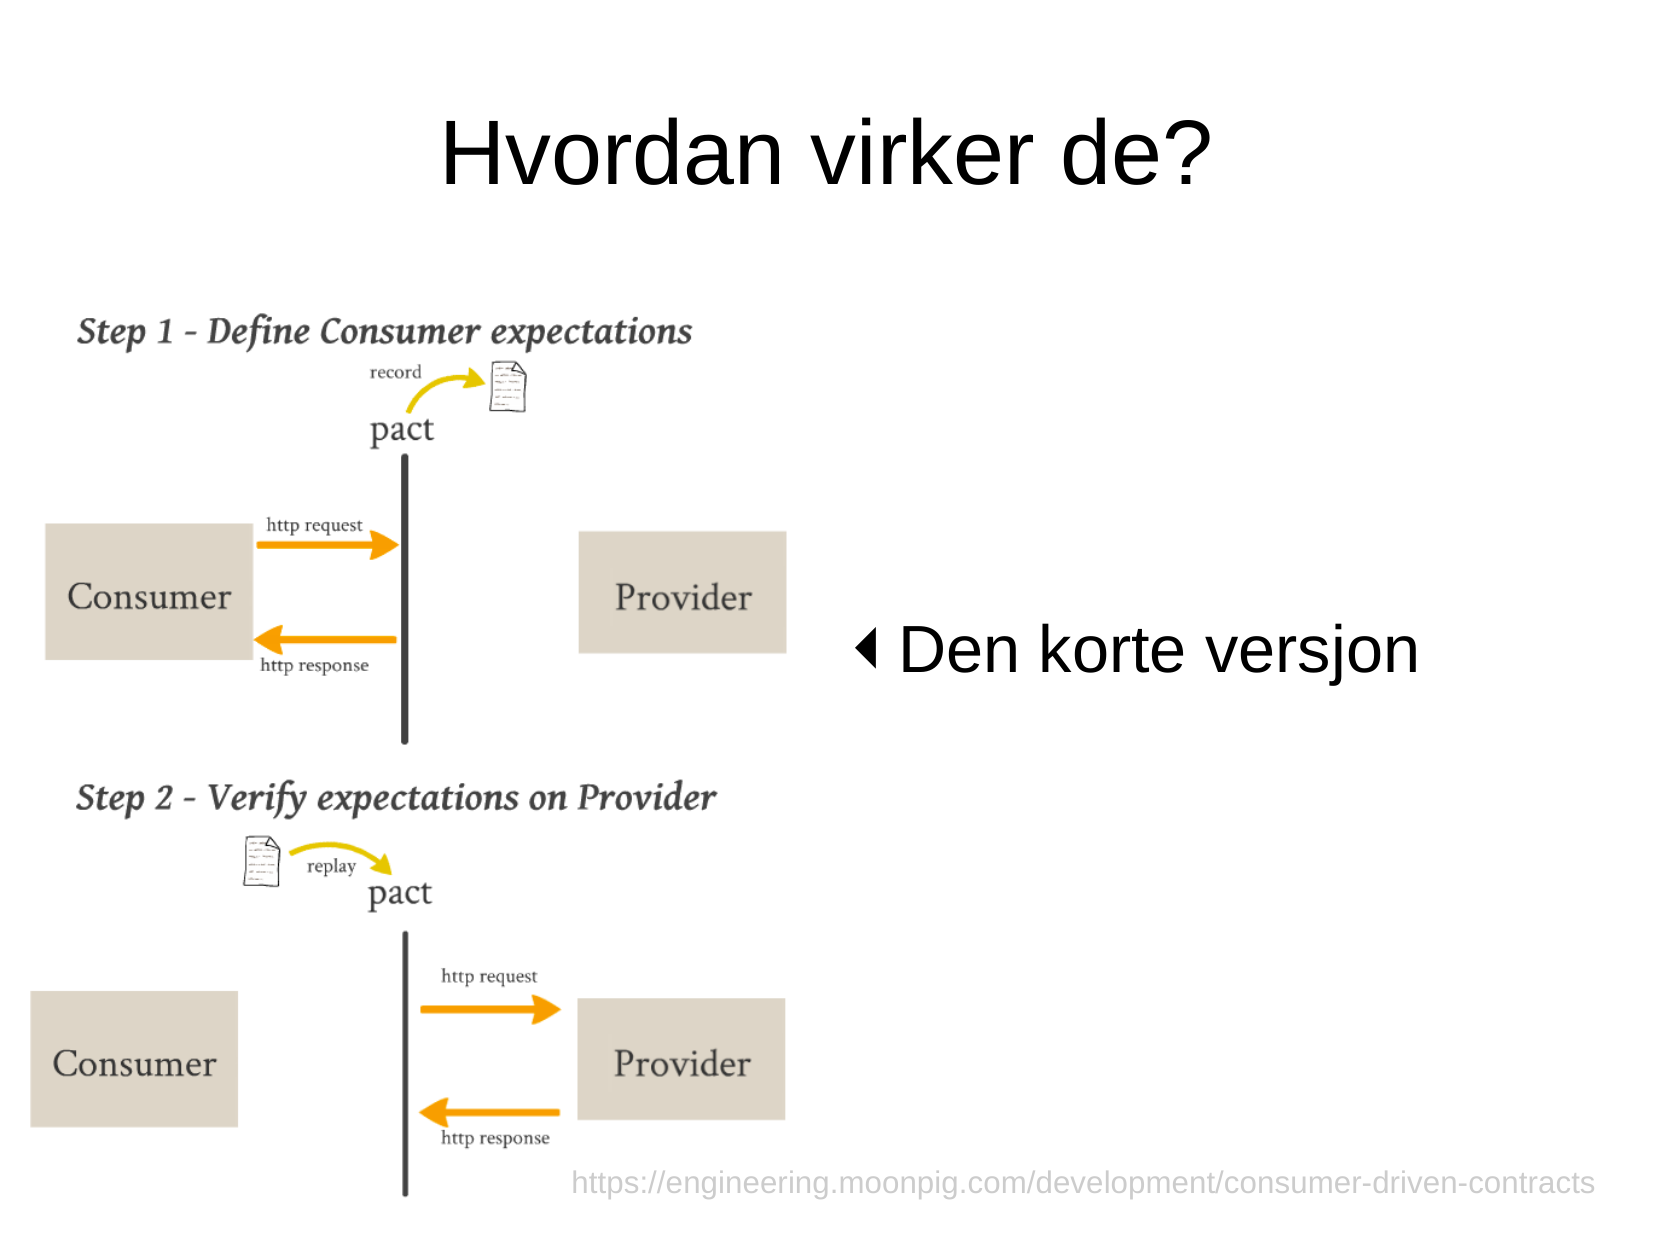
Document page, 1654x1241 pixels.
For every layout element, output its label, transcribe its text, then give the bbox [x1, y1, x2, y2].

picture [11, 282, 818, 1217]
text_box https://engineering.moonpig.com/development/consumer-driven-contracts [556, 1157, 1654, 1215]
list Den korte versjon [845, 290, 1572, 1010]
title Hvordan virker de? [82, 49, 1571, 257]
